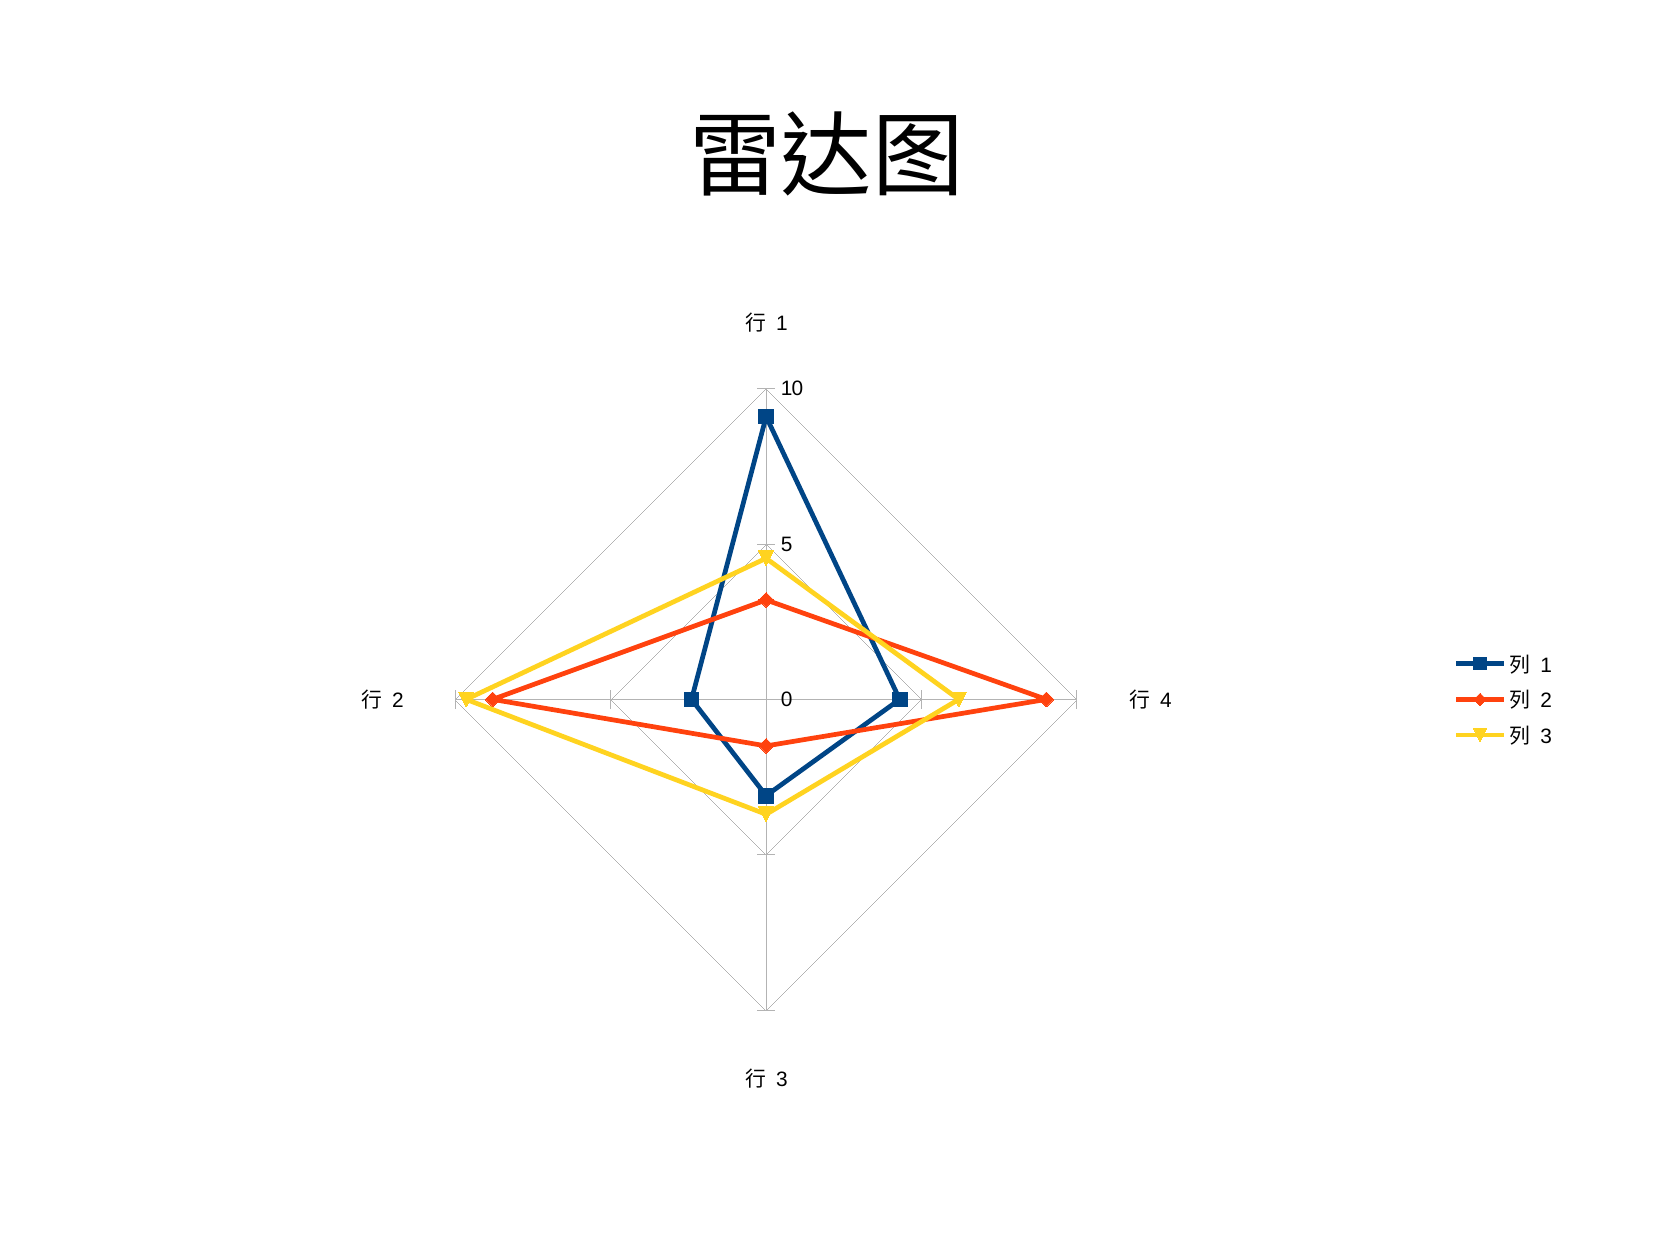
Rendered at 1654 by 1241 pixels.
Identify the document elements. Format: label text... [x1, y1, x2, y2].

title 雷达图 [82, 49, 1571, 257]
chart [82, 290, 1571, 1109]
